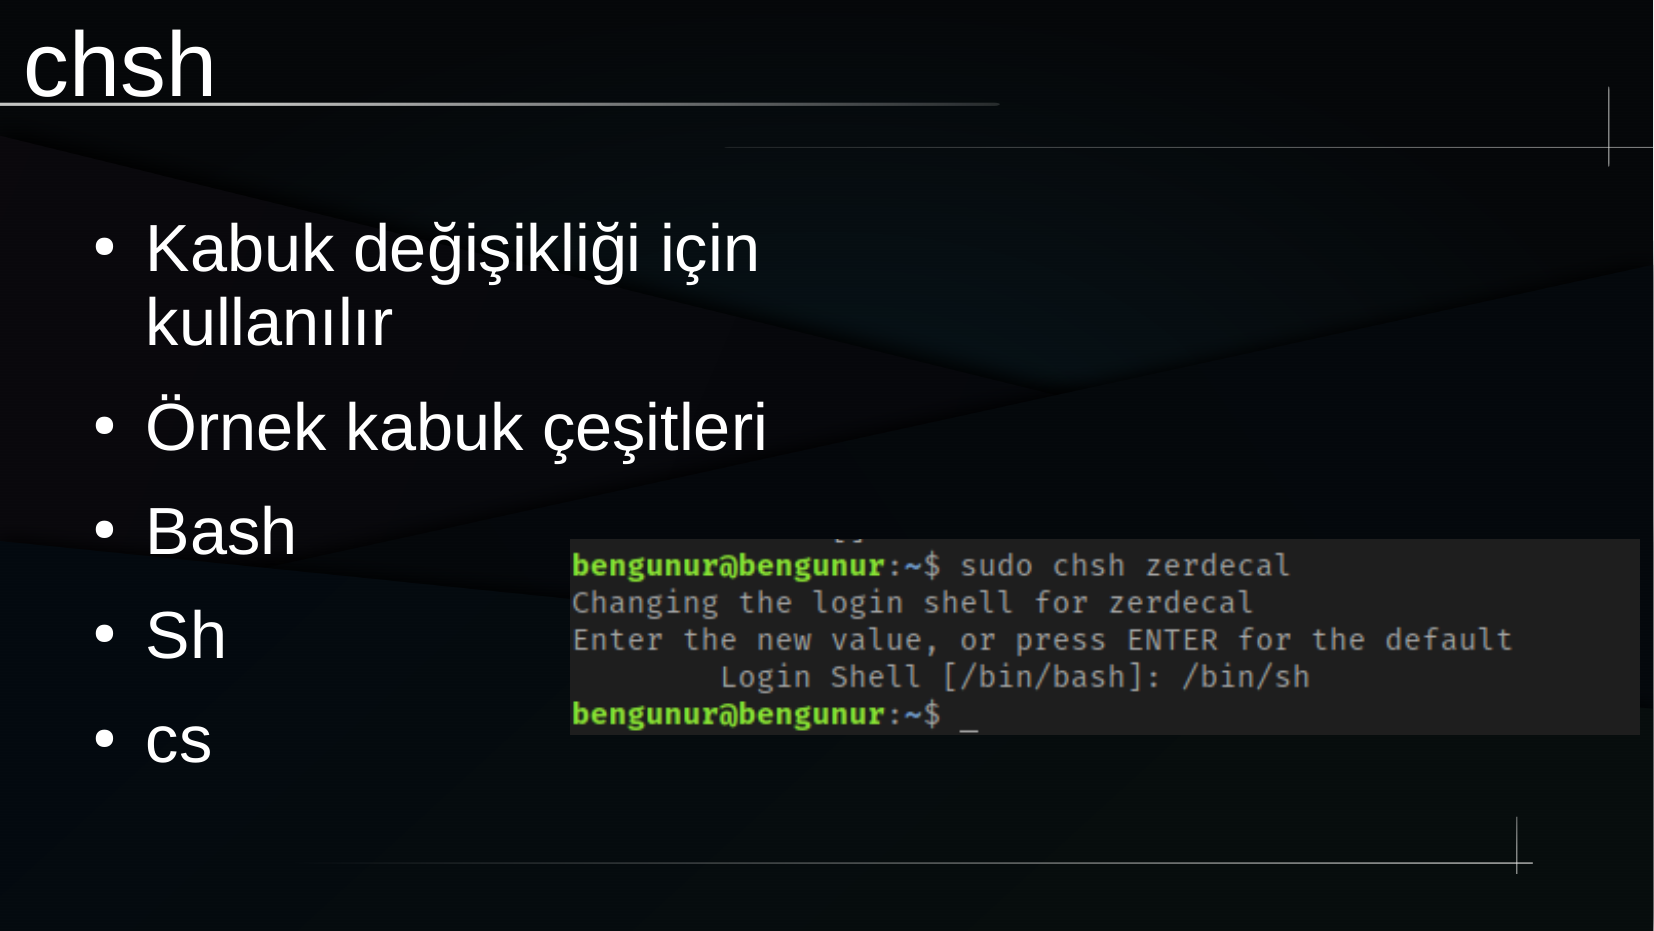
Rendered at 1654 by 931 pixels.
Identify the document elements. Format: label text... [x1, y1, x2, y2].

picture [0, 0, 1654, 931]
list Kabuk değişikliği için kullanılır Örnek kabuk çeşitleri Bash Sh cs [75, 210, 802, 871]
title chsh [23, 11, 1589, 119]
